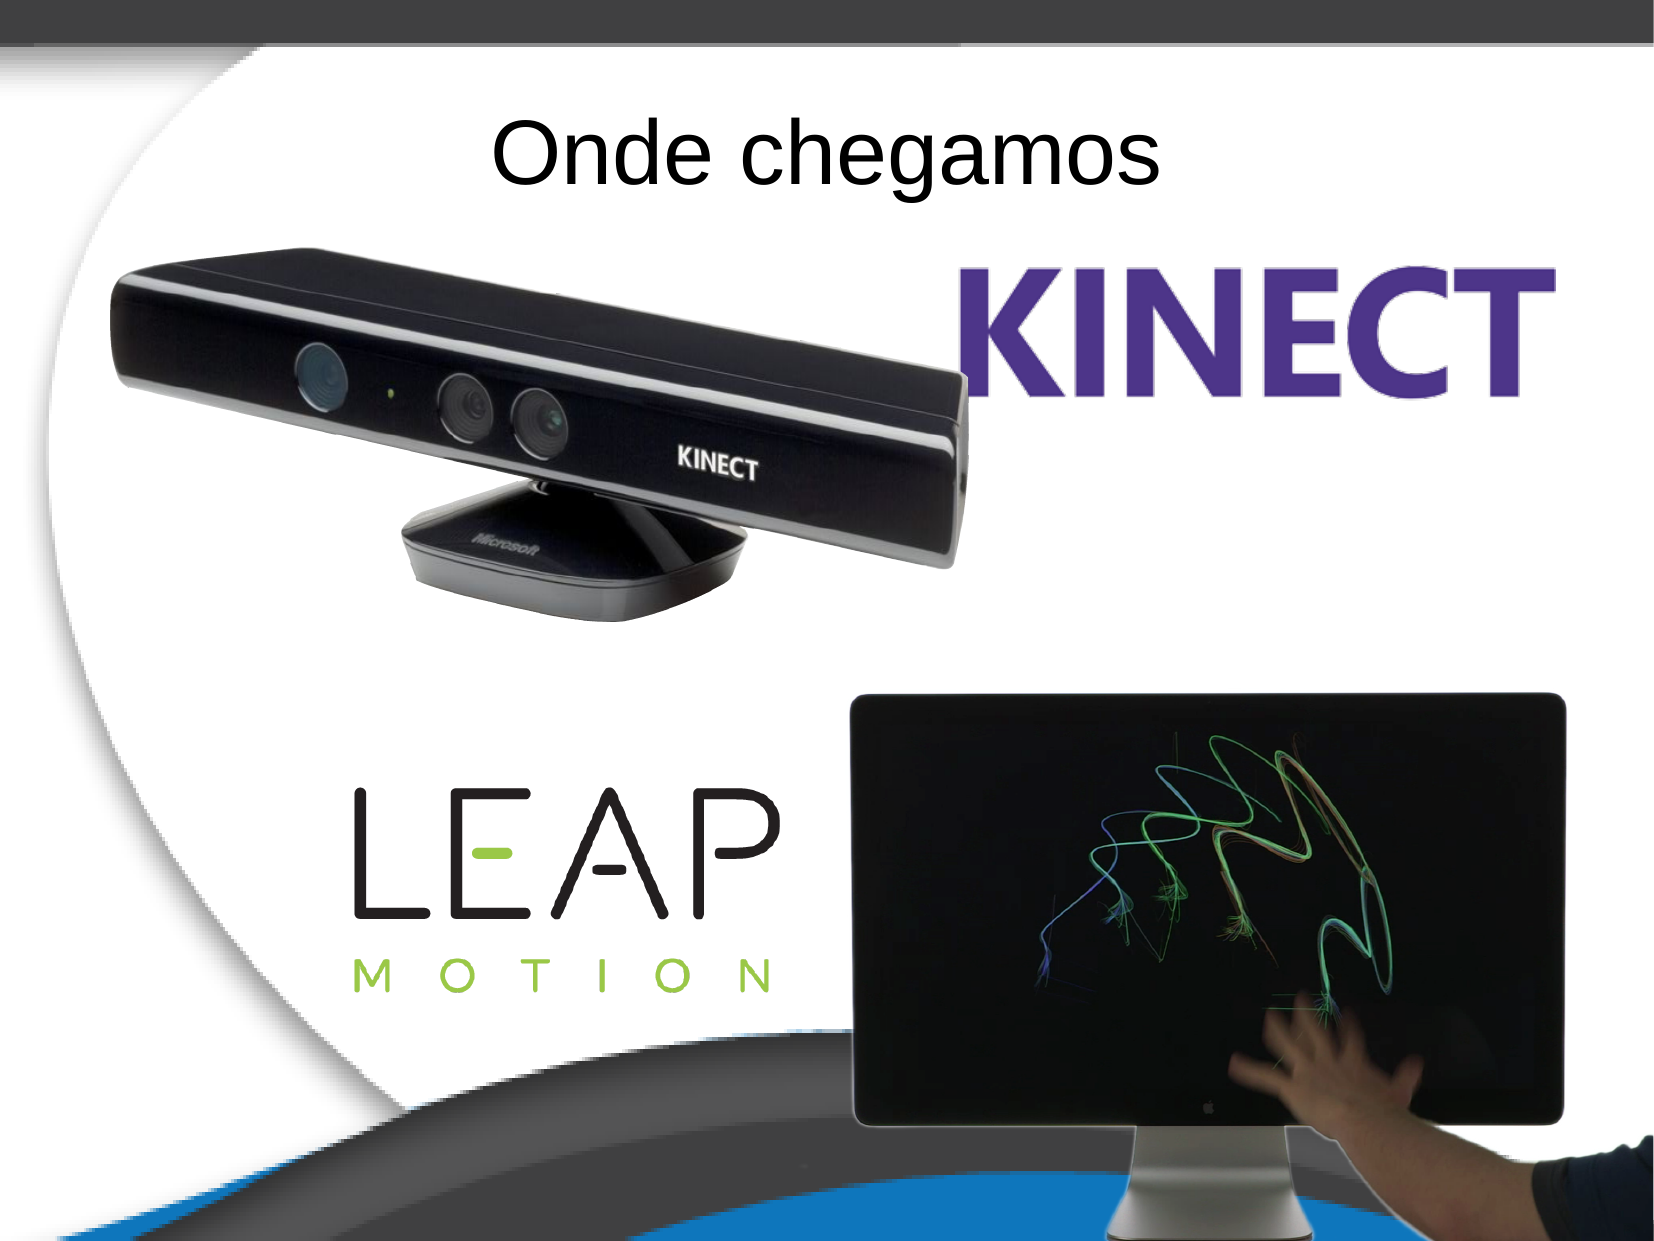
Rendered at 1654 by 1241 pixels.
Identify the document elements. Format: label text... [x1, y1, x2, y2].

title Onde chegamos [82, 49, 1571, 257]
picture [0, 0, 1654, 1241]
